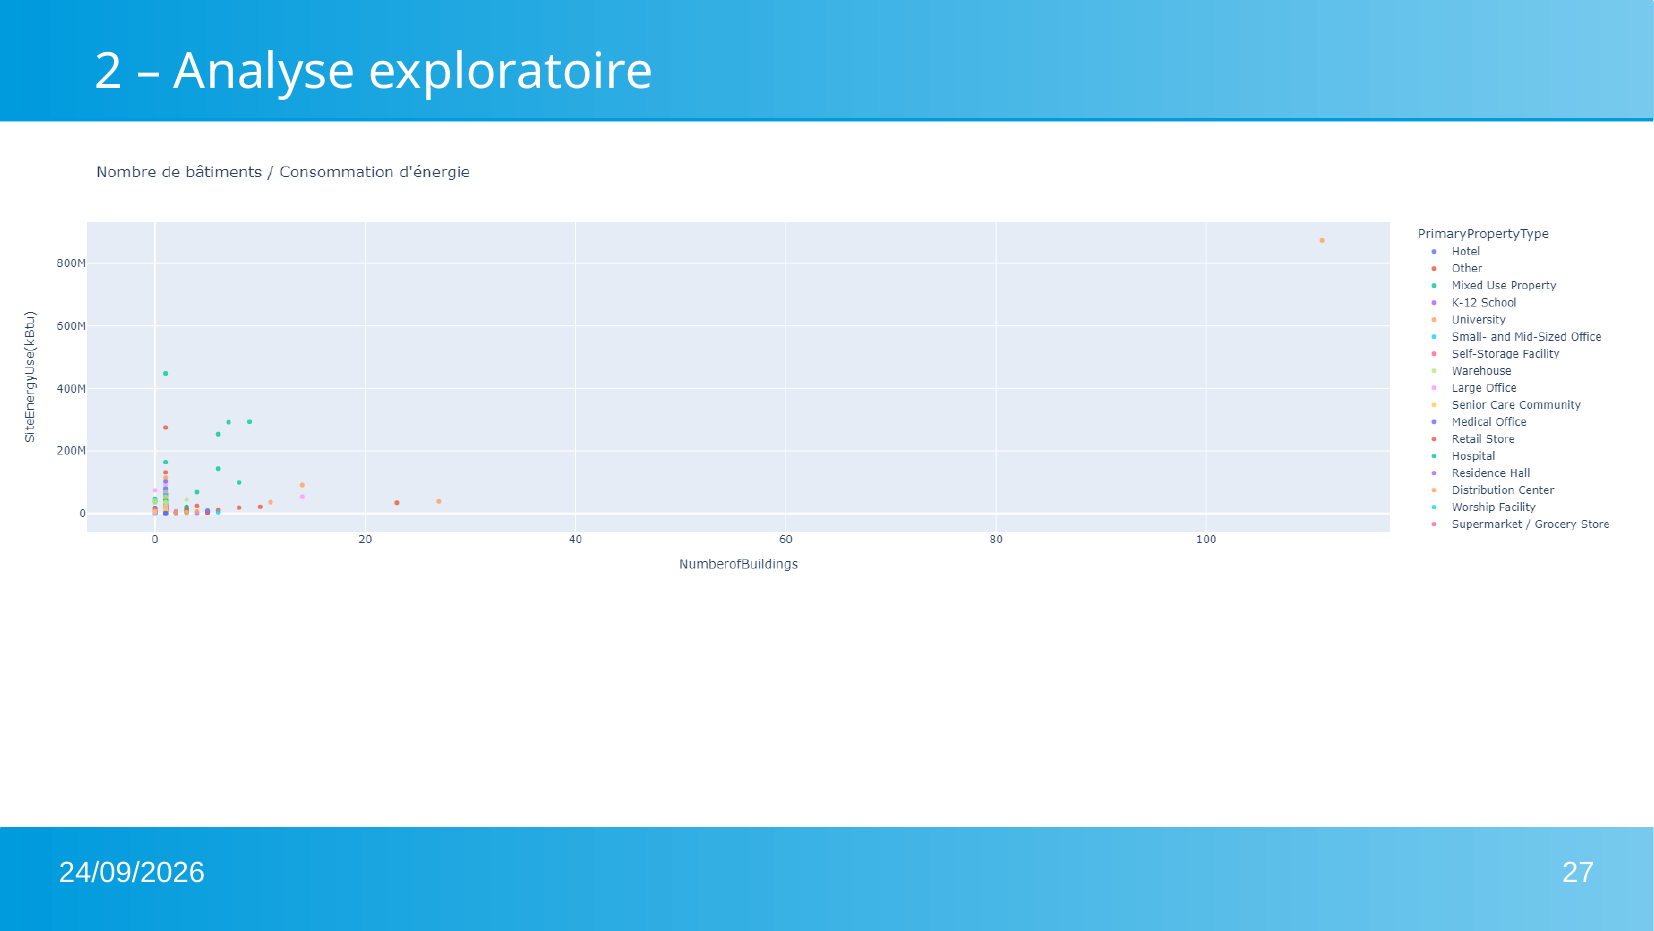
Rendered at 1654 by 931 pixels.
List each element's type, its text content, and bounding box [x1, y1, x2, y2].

picture [15, 132, 1625, 603]
title 2 – Analyse exploratoire [59, 29, 1595, 108]
